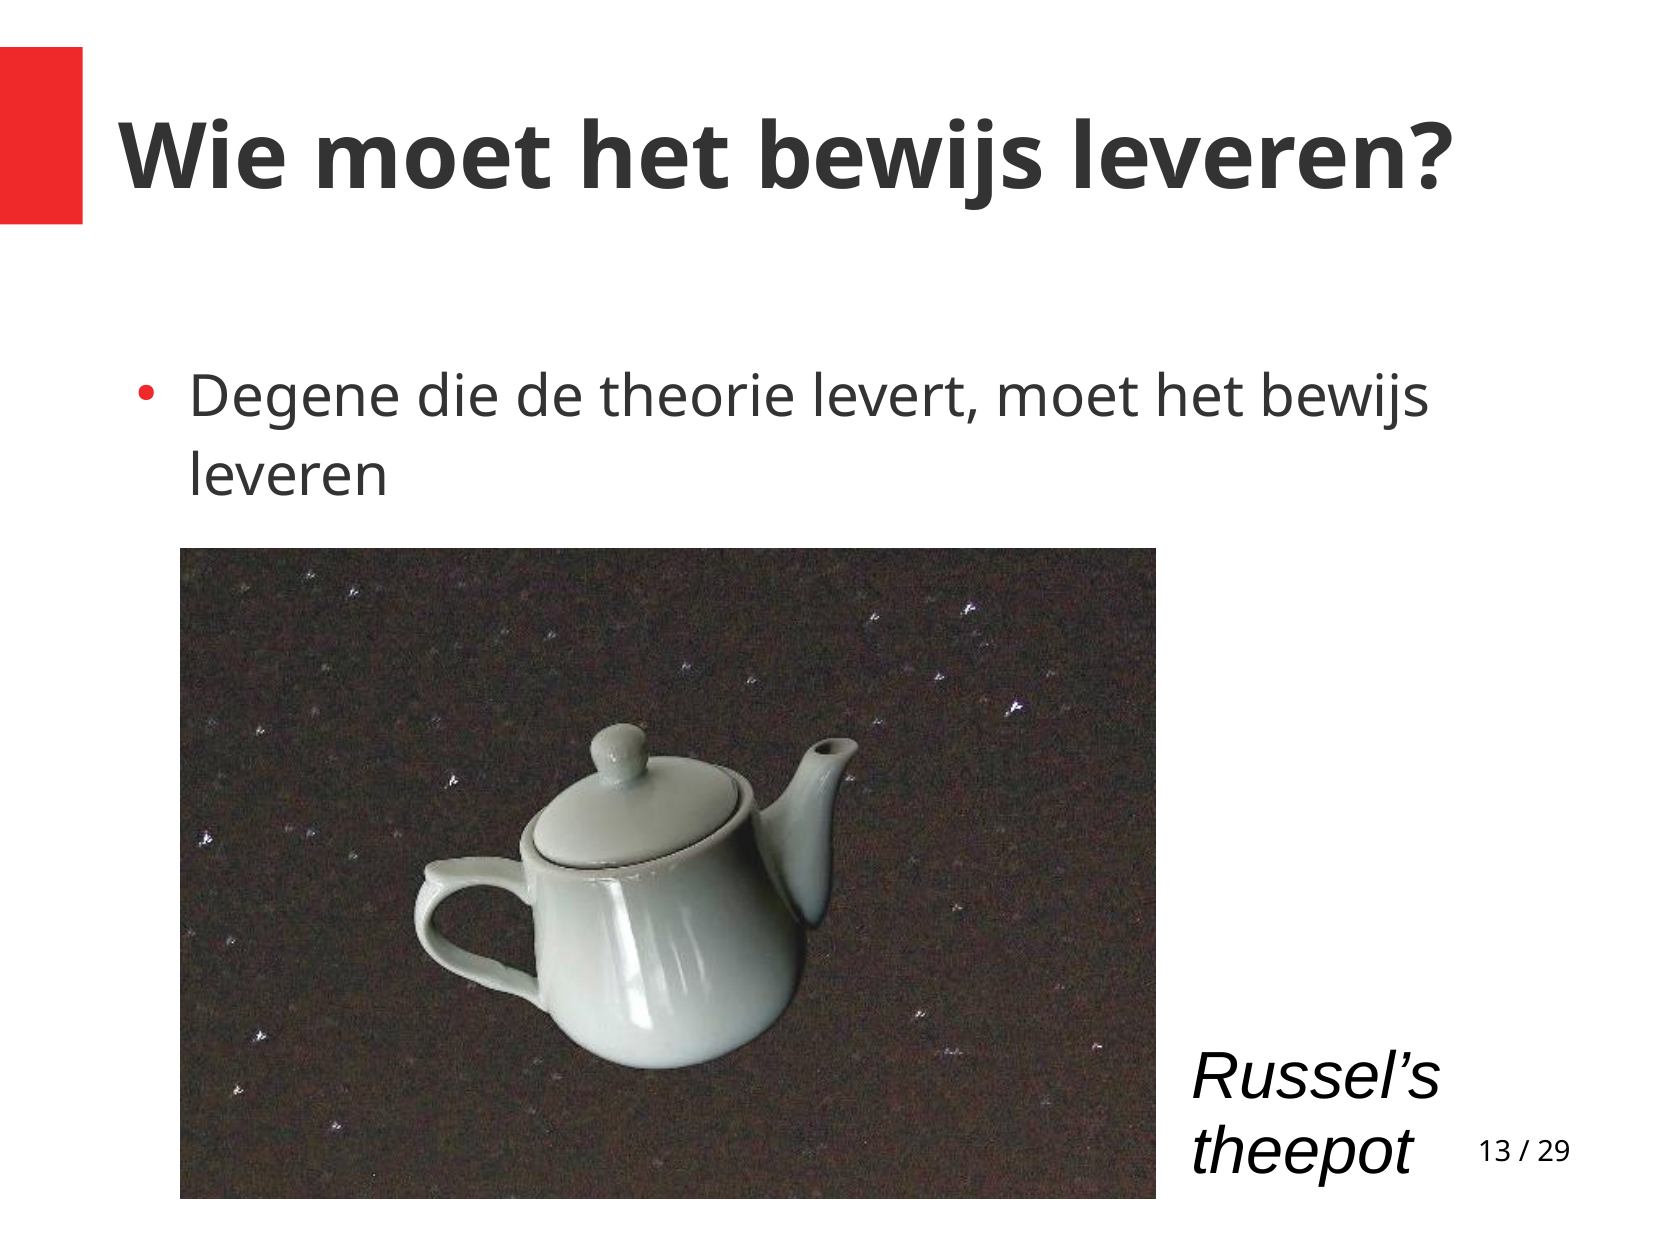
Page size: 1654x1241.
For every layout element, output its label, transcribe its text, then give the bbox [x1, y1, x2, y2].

list Degene die de theorie levert, moet het bewijs leveren [118, 354, 1536, 1074]
text_box Russel’s theepot [1176, 1030, 1513, 1211]
title Wie moet het bewijs leveren? [118, 49, 1571, 257]
picture [180, 548, 1156, 1199]
